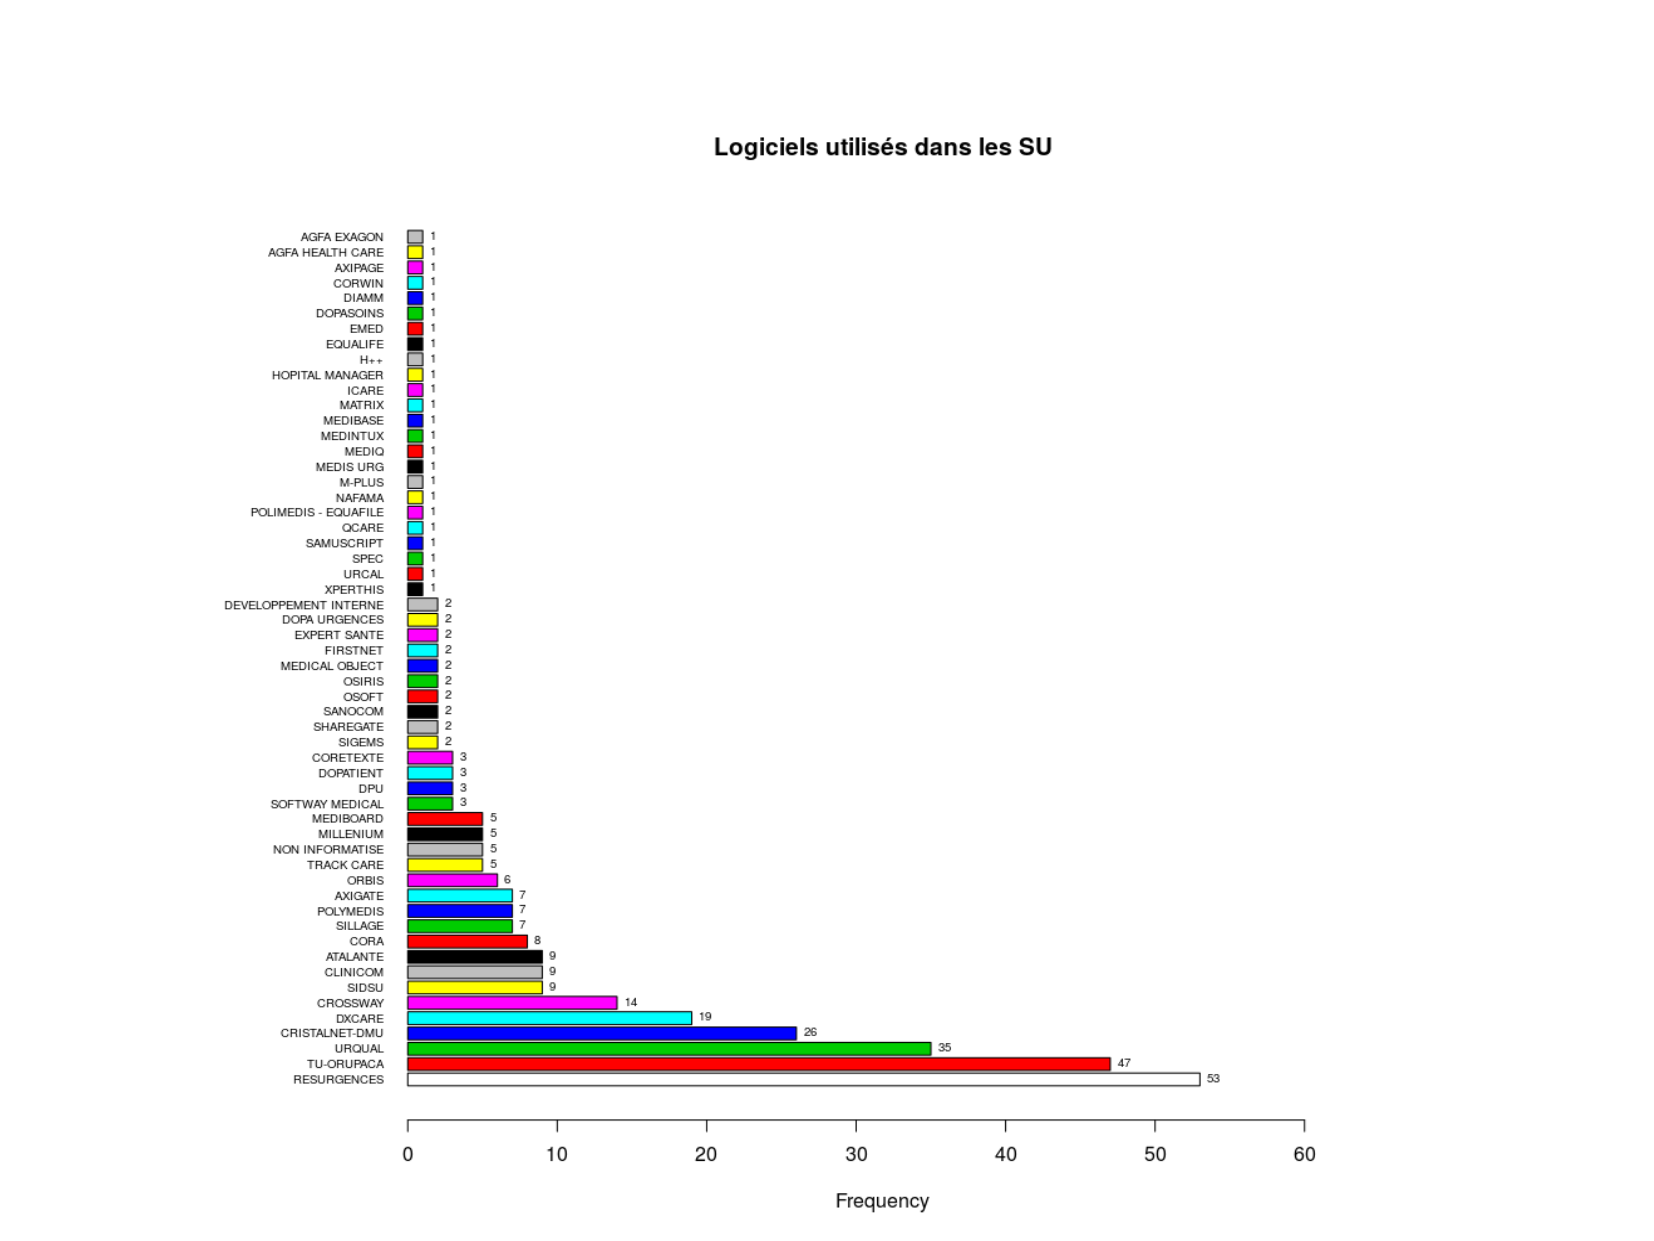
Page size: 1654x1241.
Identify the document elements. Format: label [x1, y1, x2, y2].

picture [213, 97, 1418, 1241]
